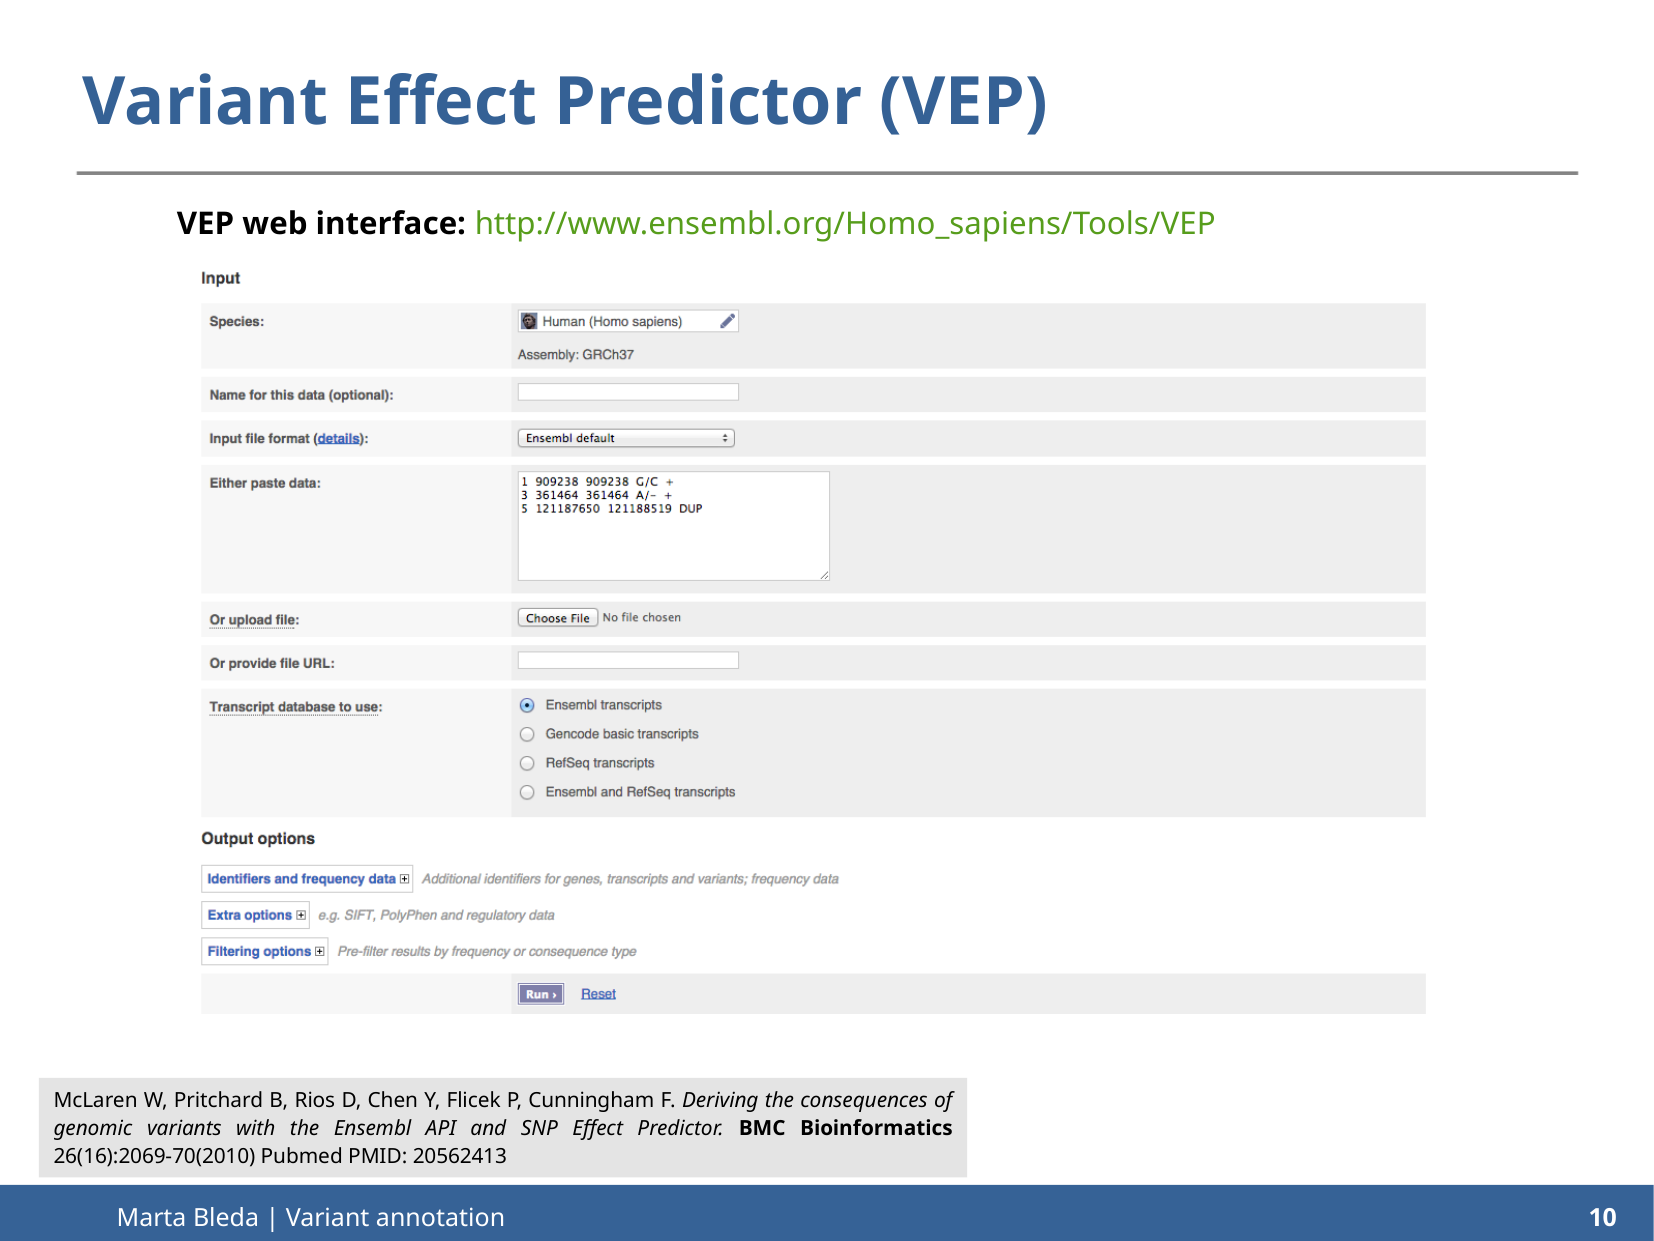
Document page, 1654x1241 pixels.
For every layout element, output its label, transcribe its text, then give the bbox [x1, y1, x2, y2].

picture [74, 170, 1580, 175]
title Variant Effect Predictor (VEP) [82, 49, 1572, 148]
text_box McLaren W, Pritchard B, Rios D, Chen Y, Flicek P, Cunningham F. Deriving the consequences of genomic variants with the Ensembl API and SNP Effect Predictor. BMC Bioinformatics 26(16):2069-70(2010) Pubmed PMID: 20562413 [38, 1077, 968, 1166]
picture [193, 265, 1430, 1014]
text_box VEP web interface: http://www.ensembl.org/Homo_sapiens/Tools/VEP [26, 194, 1368, 246]
